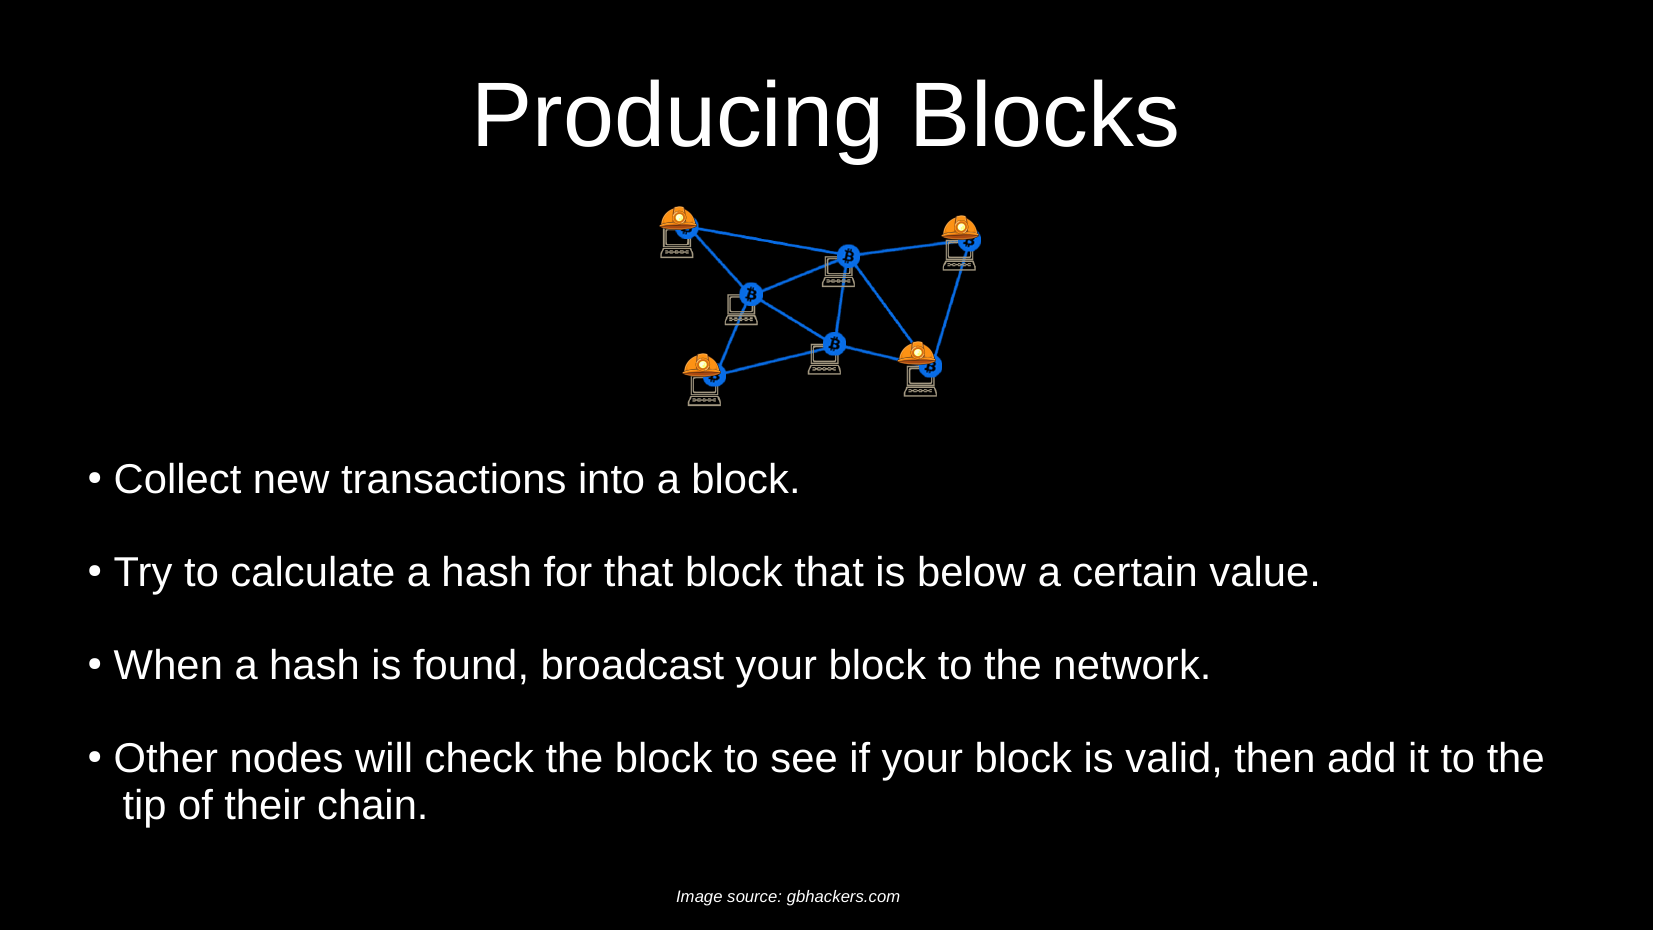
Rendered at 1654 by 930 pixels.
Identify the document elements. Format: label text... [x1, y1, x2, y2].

picture [569, 181, 1083, 450]
subtitle Collect new transactions into a block. Try to calculate a hash for that block that is below a certain value. When a hash is found, broadcast your block to the network. Other nodes will check the block to see if your block is valid, then add it to the tip of their chain. [87, 456, 1576, 922]
title Producing Blocks [82, 37, 1571, 193]
